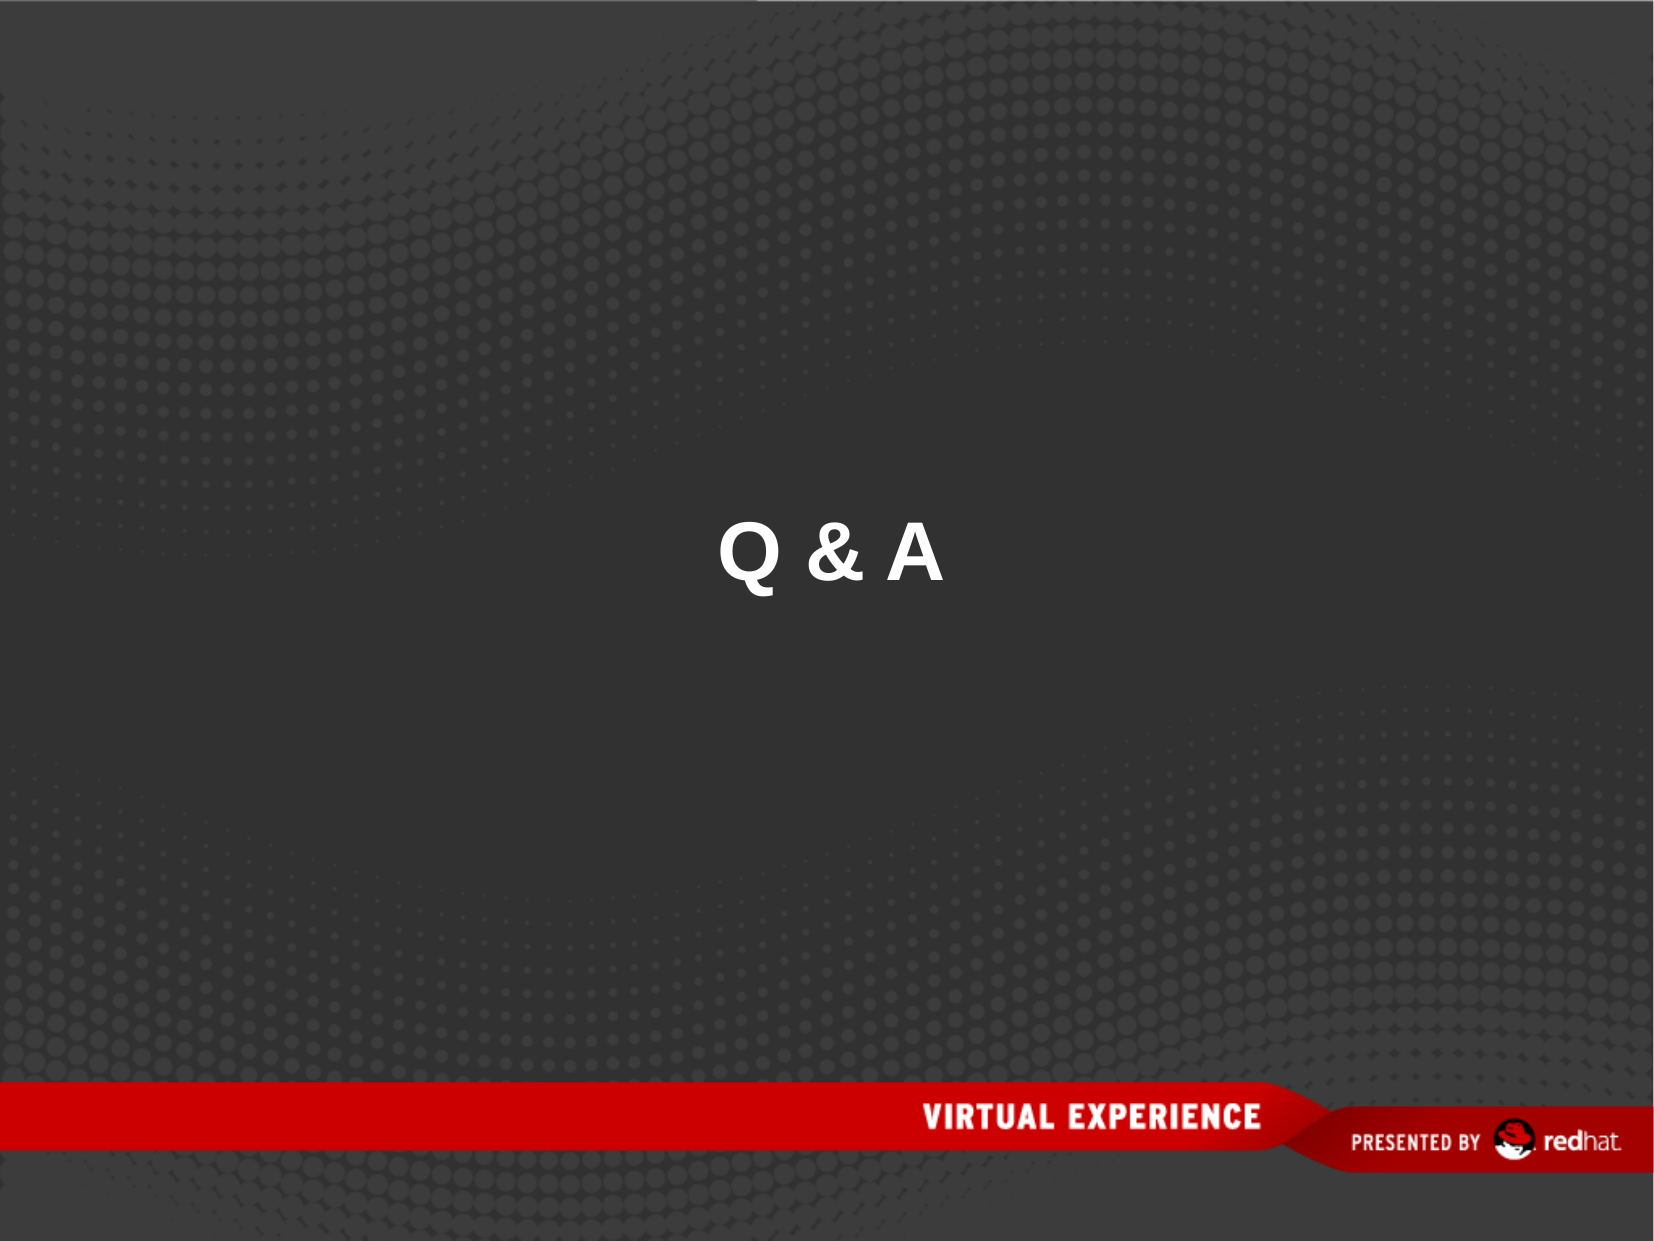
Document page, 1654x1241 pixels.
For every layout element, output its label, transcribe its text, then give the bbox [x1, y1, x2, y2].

picture [0, 0, 1654, 1241]
title Q & A [87, 458, 1576, 646]
